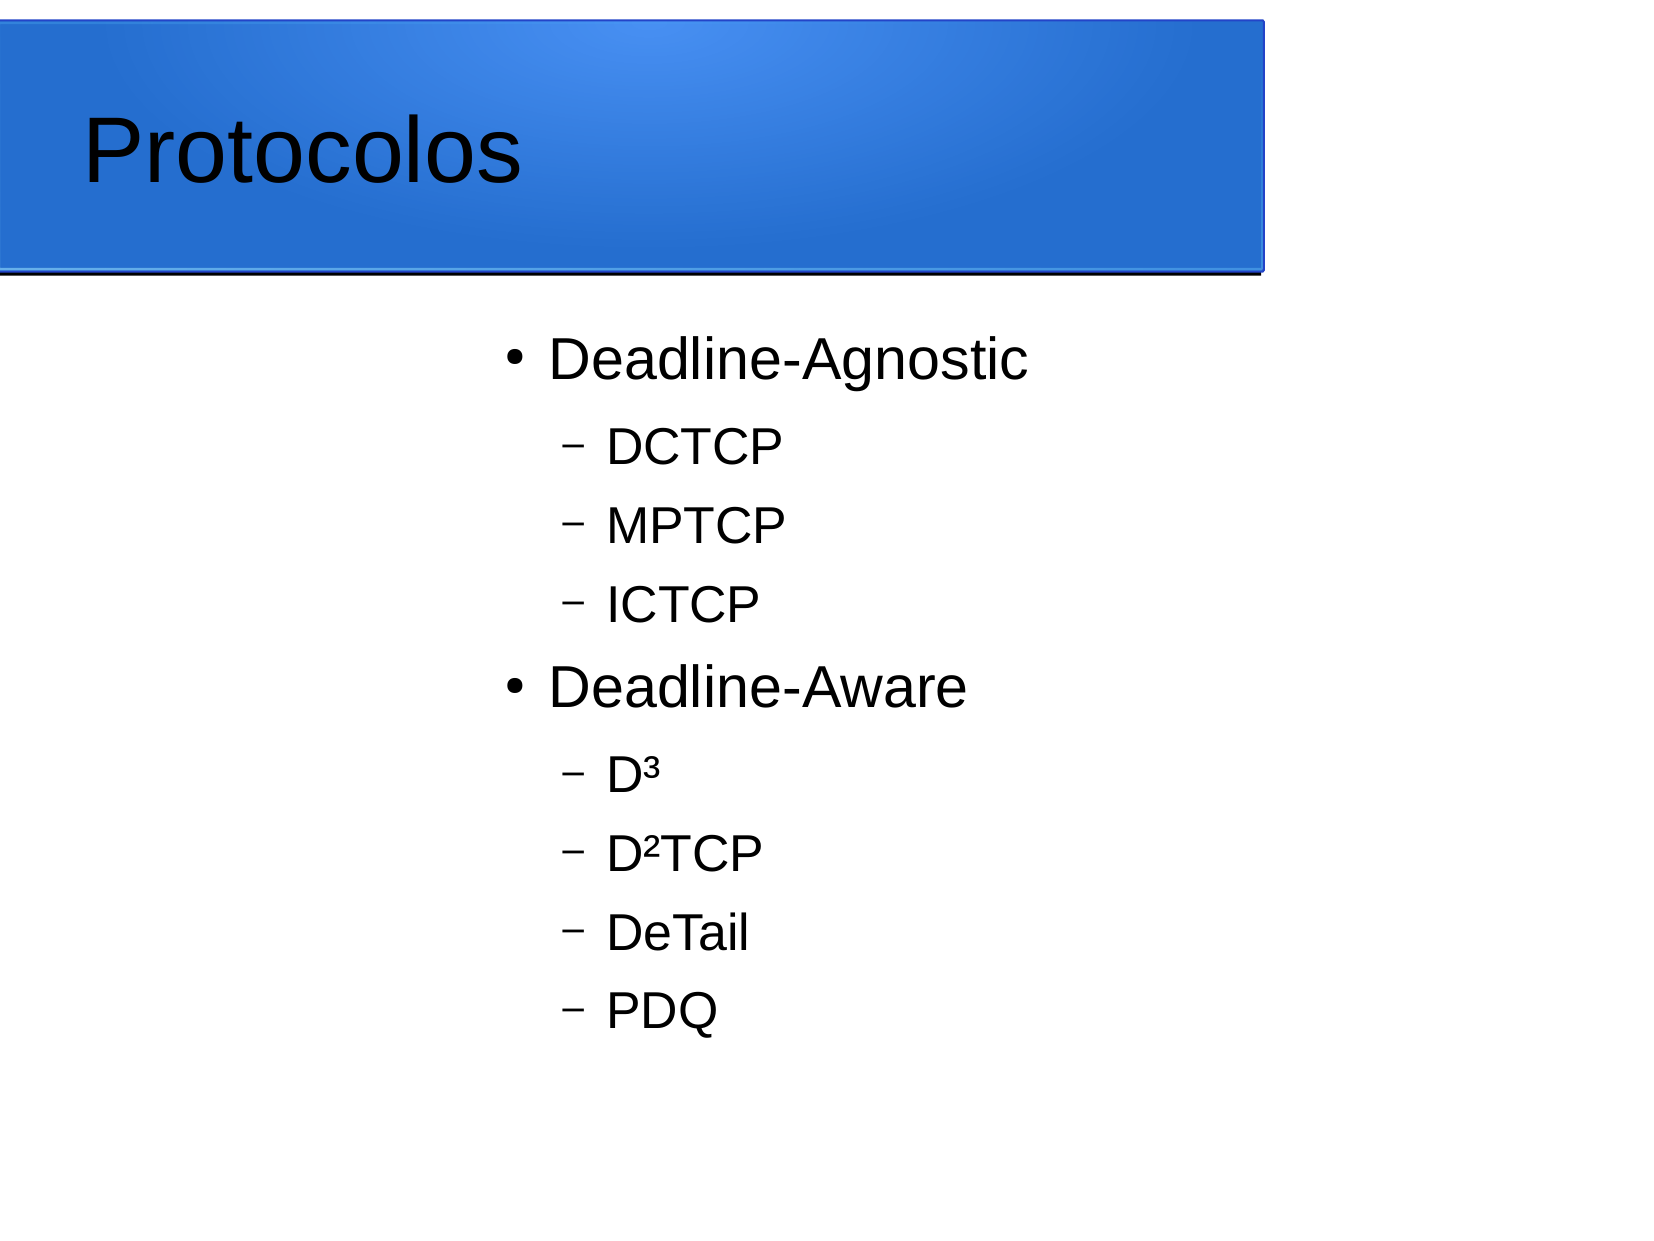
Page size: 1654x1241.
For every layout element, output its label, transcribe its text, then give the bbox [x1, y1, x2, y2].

title Protocolos [82, 47, 1235, 252]
list Deadline-Agnostic DCTCP MPTCP ICTCP Deadline-Aware D³ D²TCP DeTail PDQ [490, 325, 1442, 1045]
